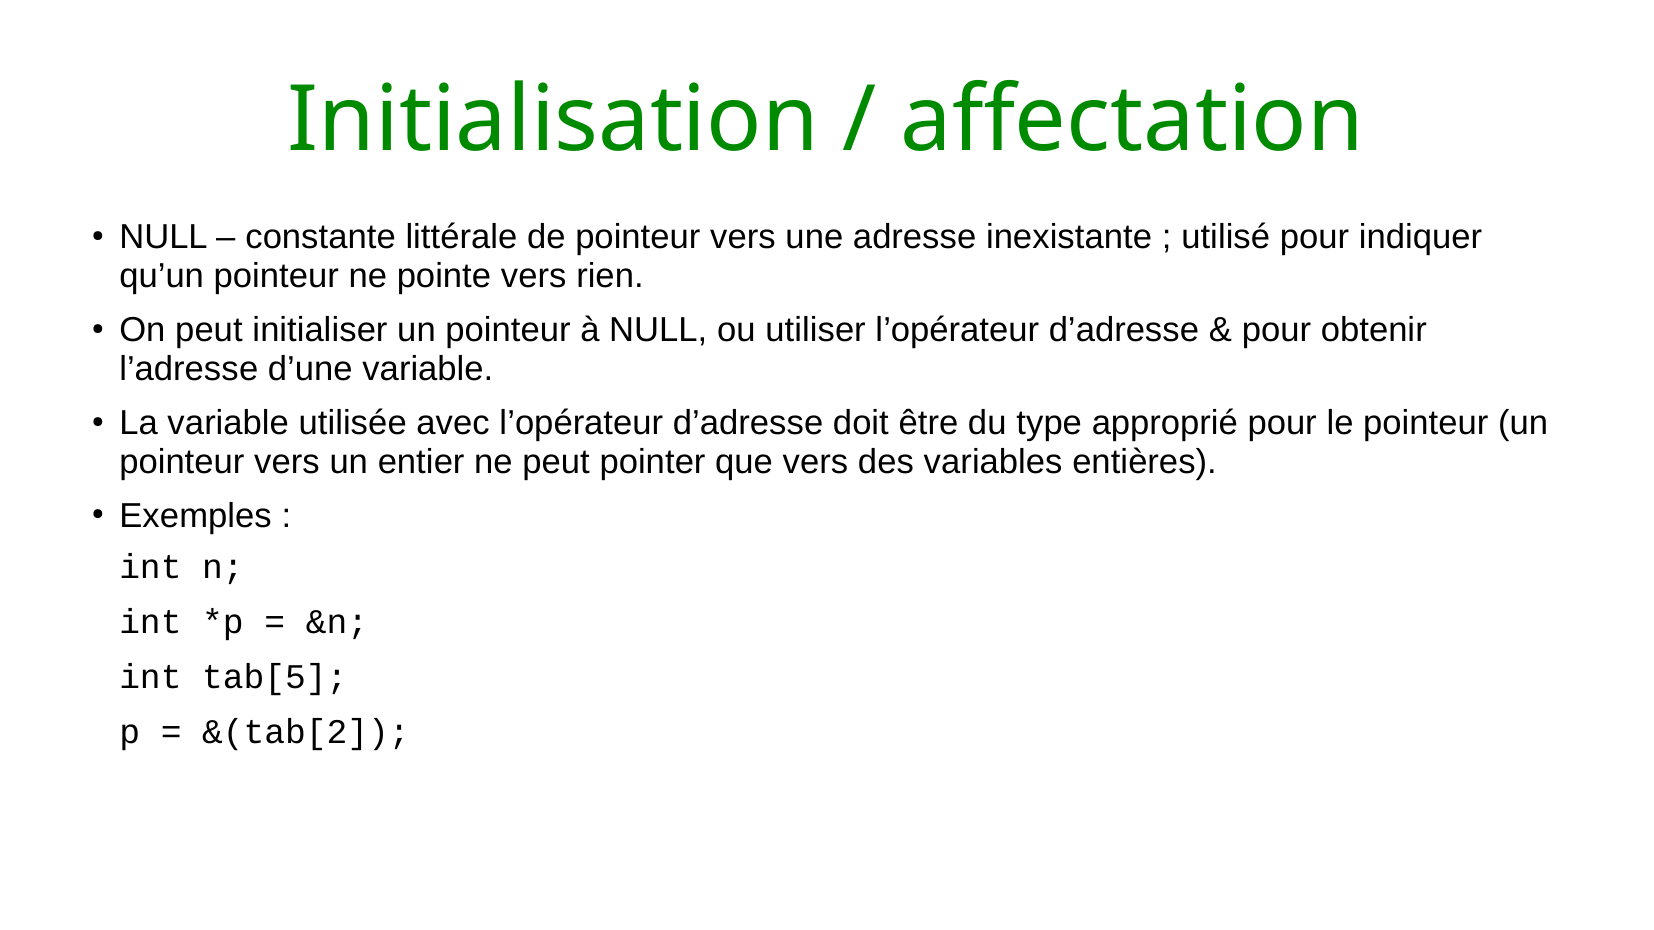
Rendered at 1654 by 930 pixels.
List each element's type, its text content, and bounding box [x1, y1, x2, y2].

list NULL – constante littérale de pointeur vers une adresse inexistante ; utilisé pour indiquer qu’un pointeur ne pointe vers rien. On peut initialiser un pointeur à NULL, ou utiliser l’opérateur d’adresse & pour obtenir l’adresse d’une variable. La variable utilisée avec l’opérateur d’adresse doit être du type approprié pour le pointeur (un pointeur vers un entier ne peut pointer que vers des variables entières). Exemples : int n; int *p = &n; int tab[5]; p = &(tab[2]); [82, 217, 1571, 757]
title Initialisation / affectation [82, 8, 1571, 217]
